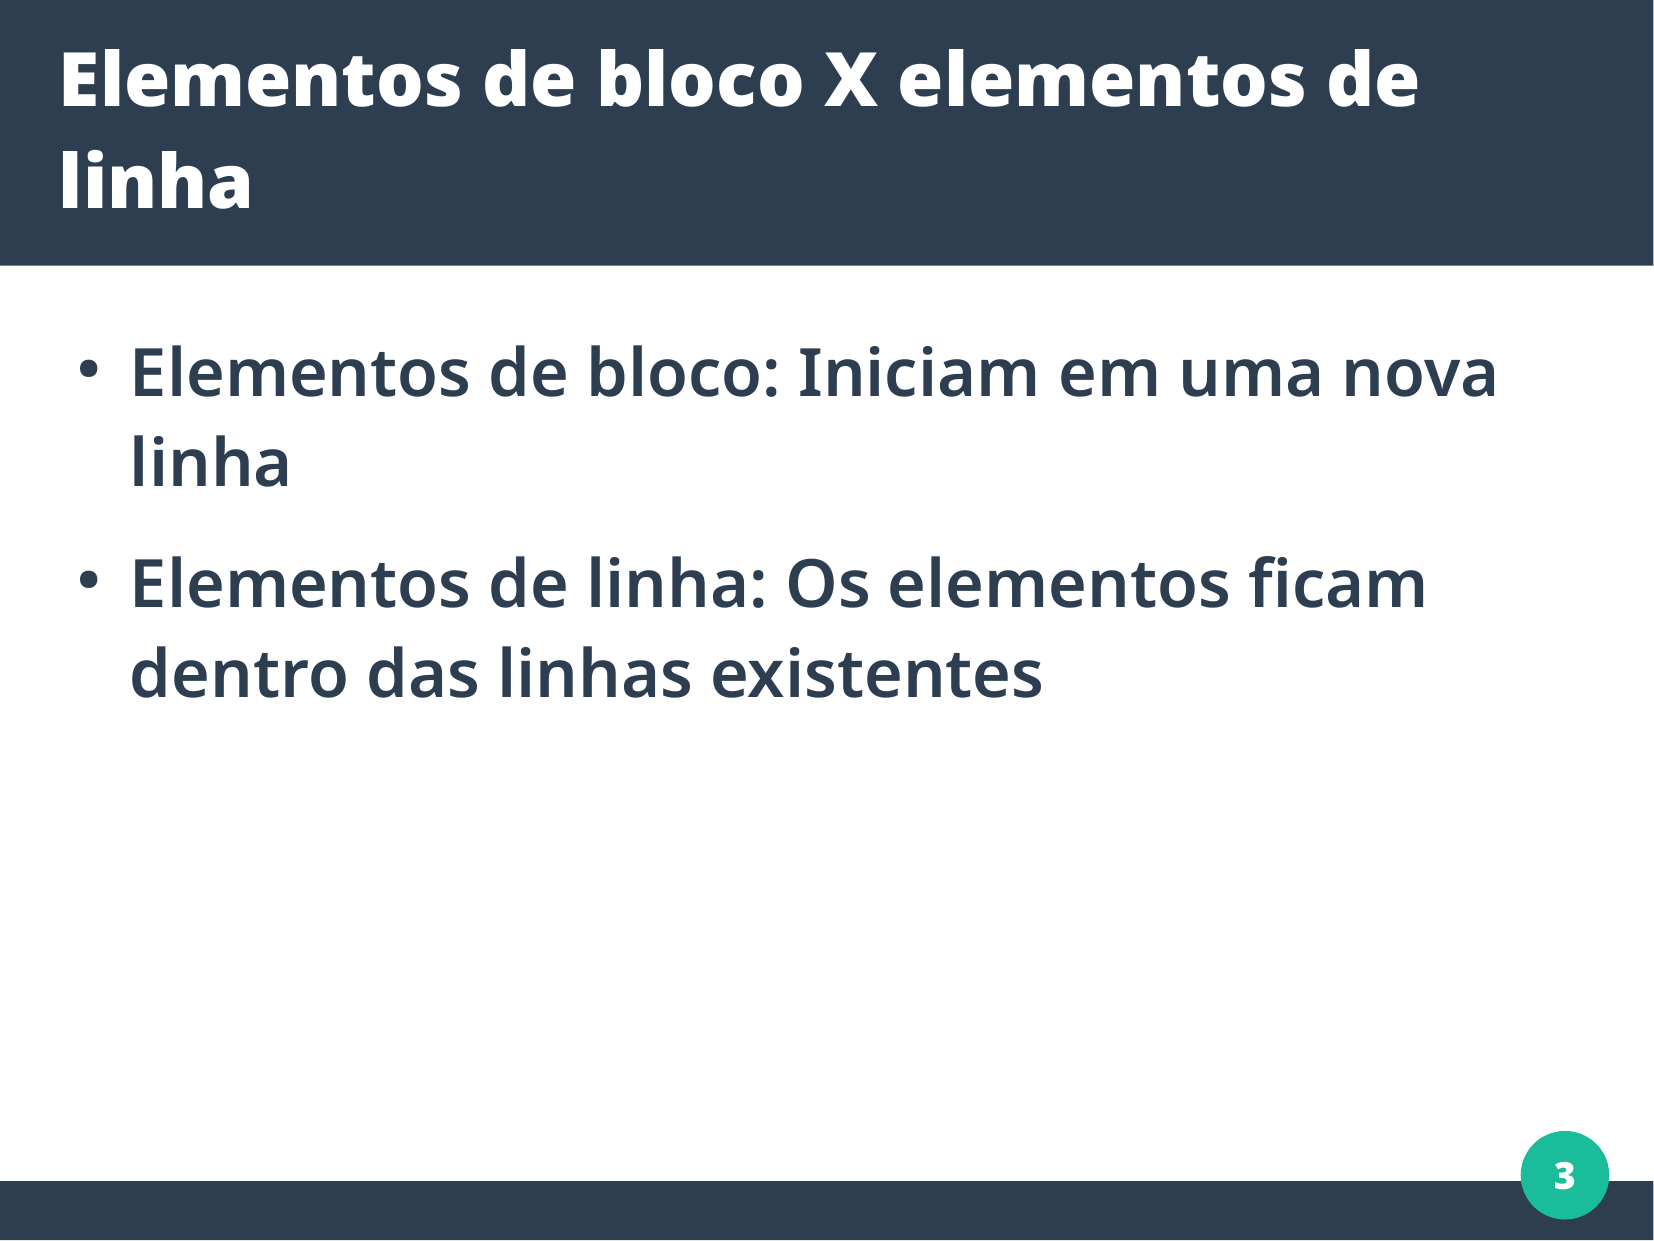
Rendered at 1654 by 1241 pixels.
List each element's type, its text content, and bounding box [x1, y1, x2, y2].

title Elementos de bloco X elementos de linha [59, 49, 1595, 207]
list Elementos de bloco: Iniciam em uma nova linha Elementos de linha: Os elementos ficam dentro das linhas existentes [59, 324, 1595, 1152]
